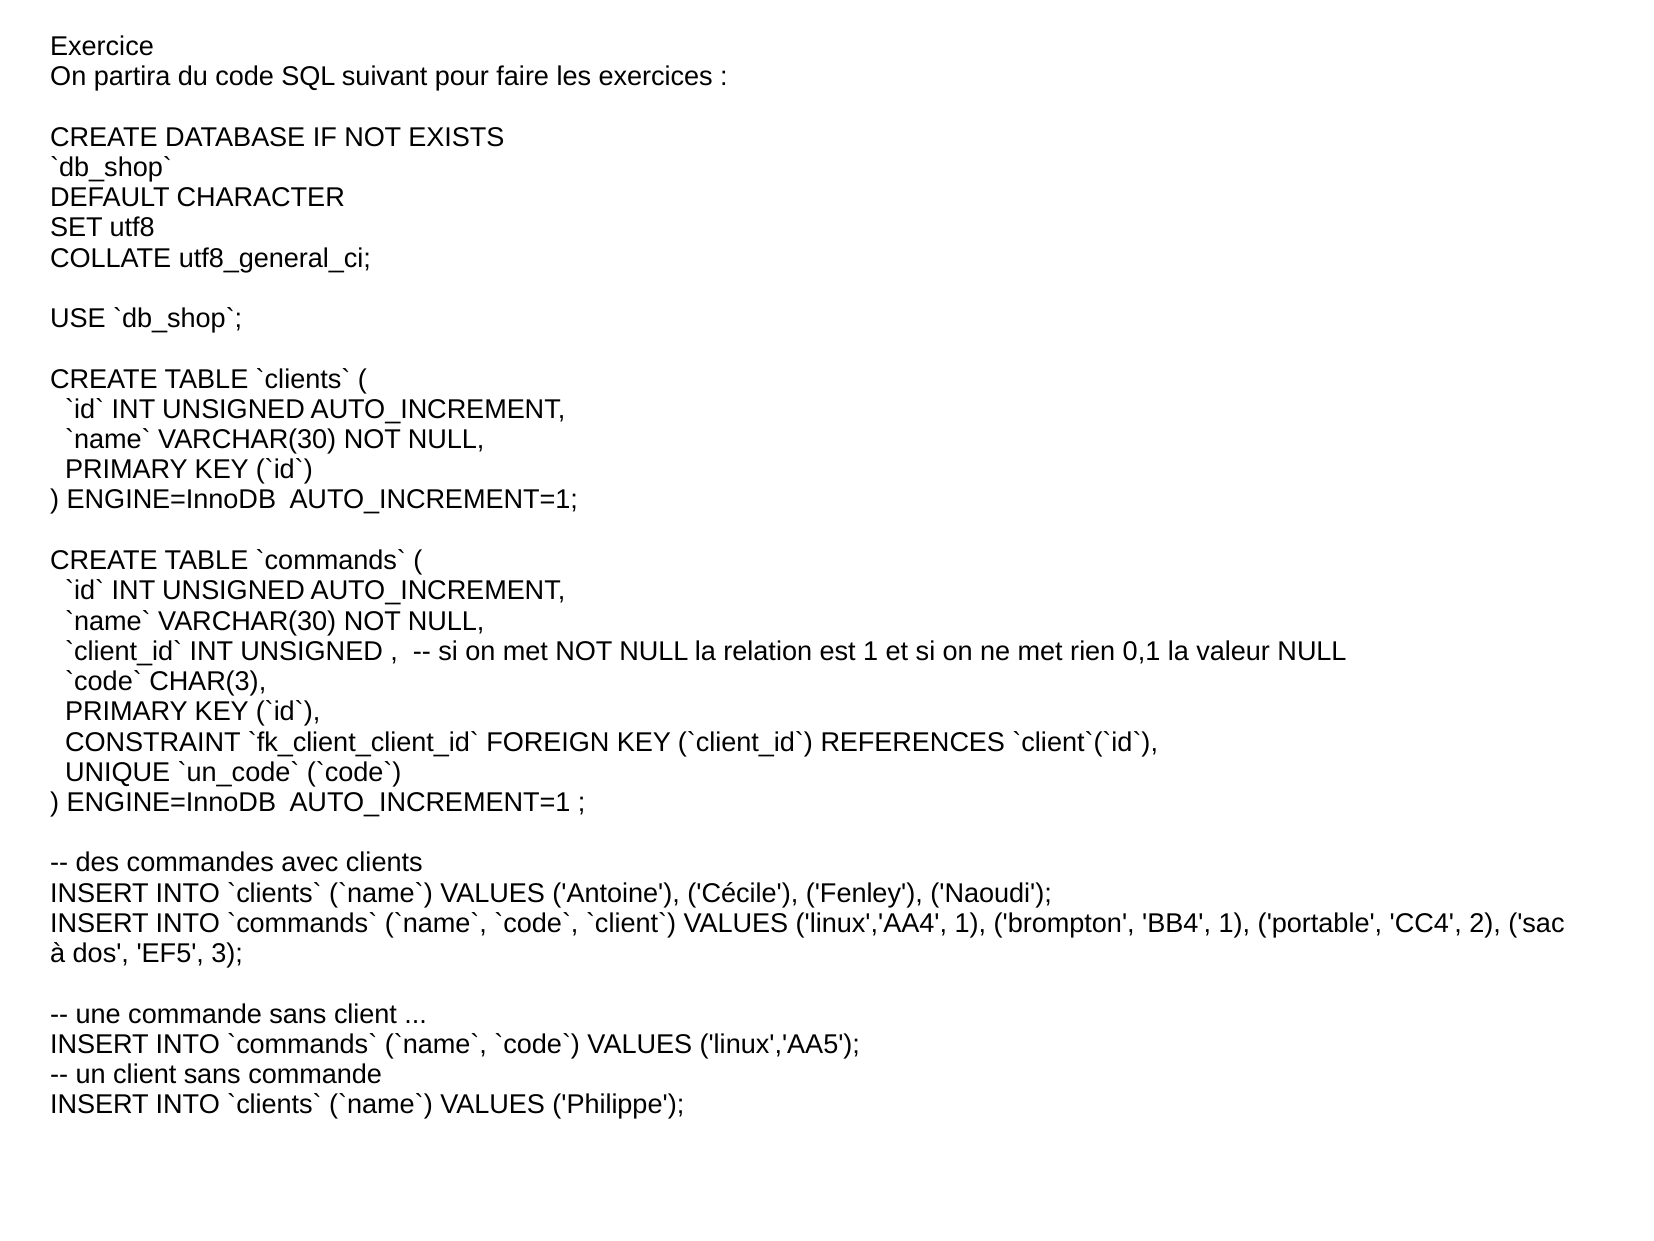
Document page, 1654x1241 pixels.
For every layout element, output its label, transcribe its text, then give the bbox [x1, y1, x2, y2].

text_box Exercice On partira du code SQL suivant pour faire les exercices : CREATE DATABASE IF NOT EXISTS `db_shop` DEFAULT CHARACTER SET utf8 COLLATE utf8_general_ci; USE `db_shop`; CREATE TABLE `clients` ( `id` INT UNSIGNED AUTO_INCREMENT, `name` VARCHAR(30) NOT NULL, PRIMARY KEY (`id`) ) ENGINE=InnoDB AUTO_INCREMENT=1; CREATE TABLE `commands` ( `id` INT UNSIGNED AUTO_INCREMENT, `name` VARCHAR(30) NOT NULL, `client_id` INT UNSIGNED , -- si on met NOT NULL la relation est 1 et si on ne met rien 0,1 la valeur NULL `code` CHAR(3), PRIMARY KEY (`id`), CONSTRAINT `fk_client_client_id` FOREIGN KEY (`client_id`) REFERENCES `client`(`id`), UNIQUE `un_code` (`code`) ) ENGINE=InnoDB AUTO_INCREMENT=1 ; -- des commandes avec clients INSERT INTO `clients` (`name`) VALUES ('Antoine'), ('Cécile'), ('Fenley'), ('Naoudi'); INSERT INTO `commands` (`name`, `code`, `client`) VALUES ('linux','AA4', 1), ('brompton', 'BB4', 1), ('portable', 'CC4', 2), ('sac à dos', 'EF5', 3); -- une commande sans client ... INSERT INTO `commands` (`name`, `code`) VALUES ('linux','AA5'); -- un client sans commande INSERT INTO `clients` (`name`) VALUES ('Philippe'); [35, 23, 1583, 1241]
